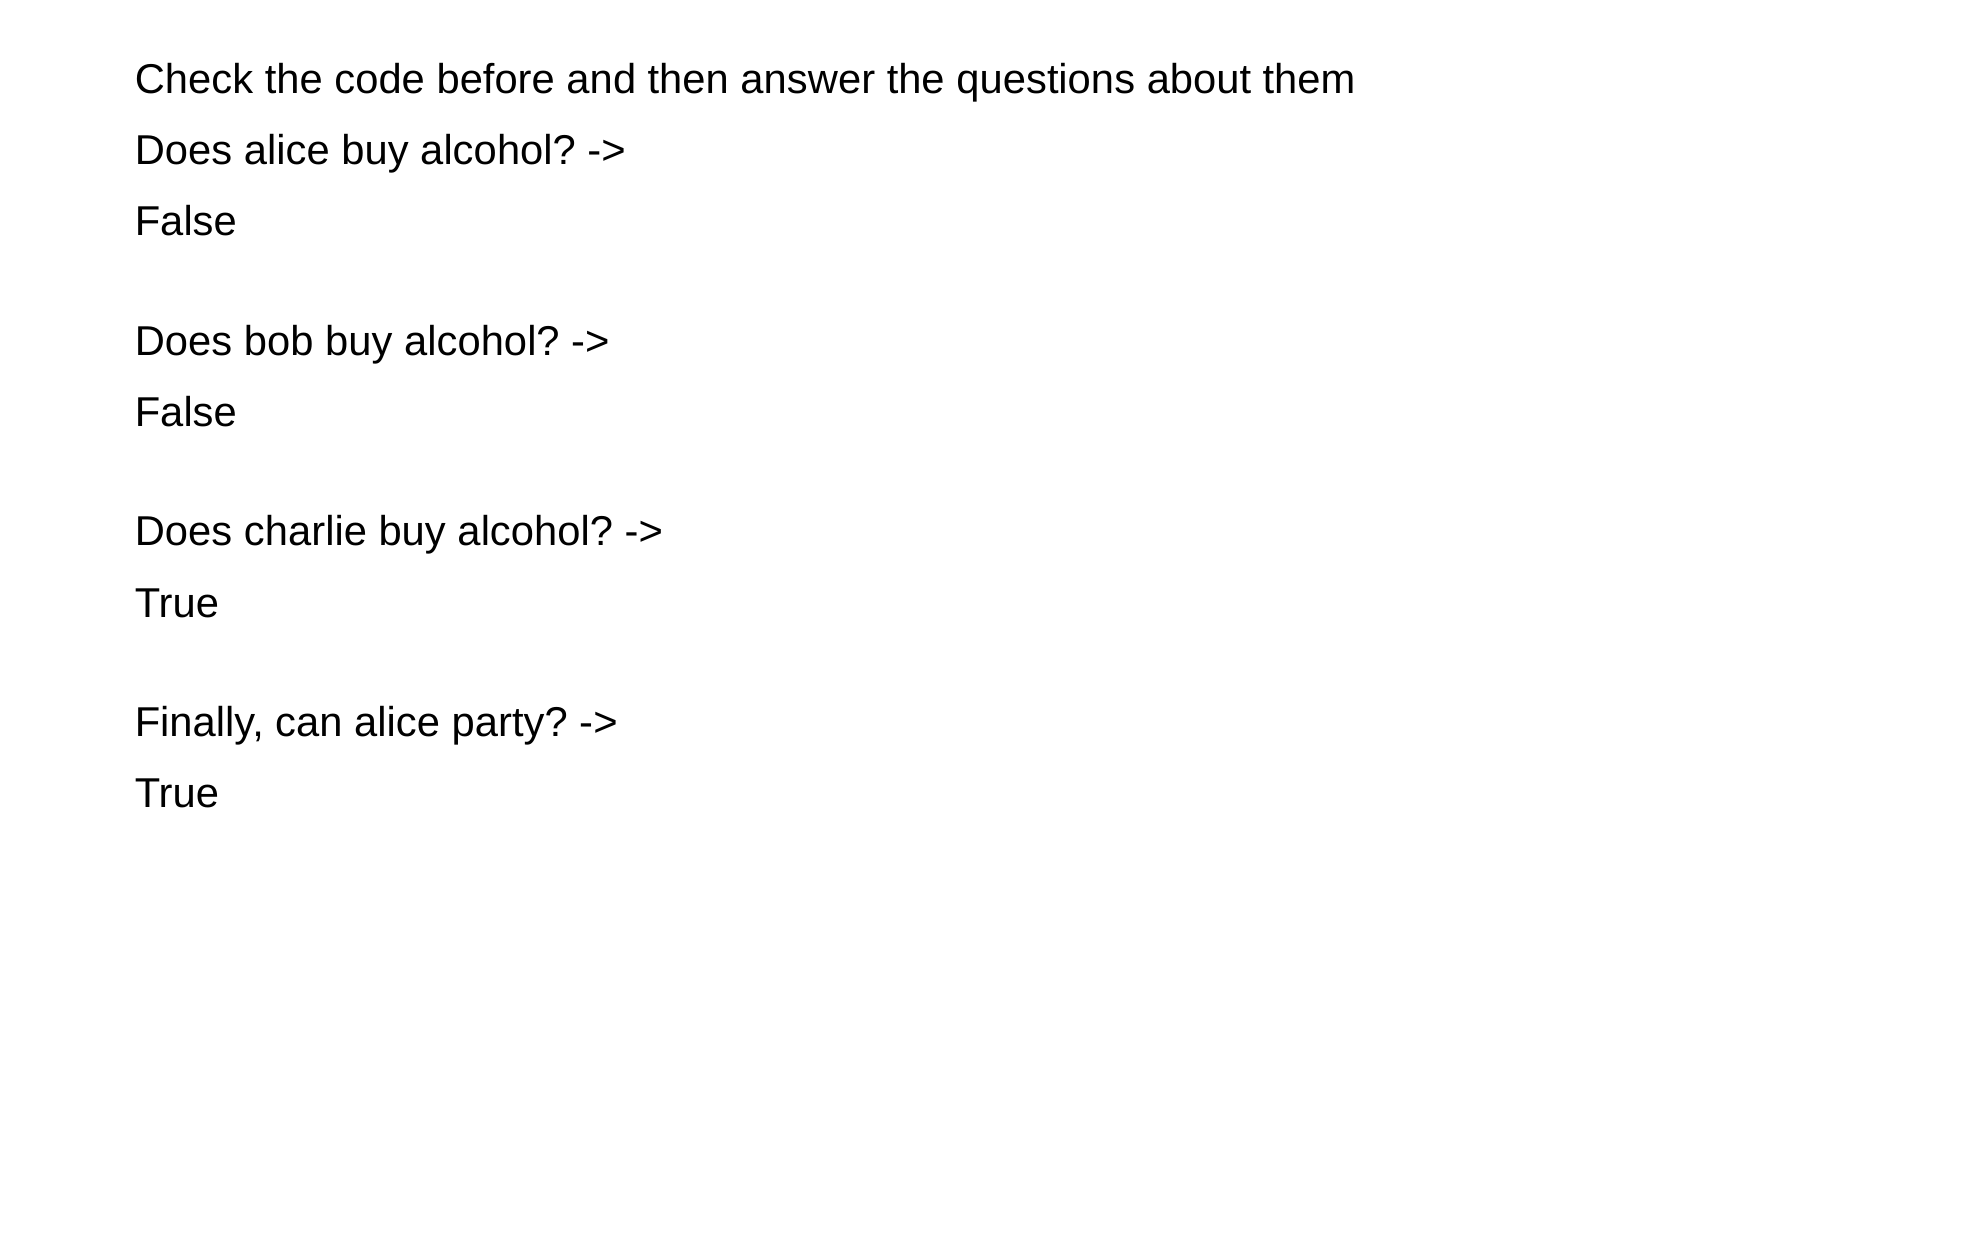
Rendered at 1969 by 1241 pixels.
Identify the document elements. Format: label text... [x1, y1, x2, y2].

text_box Check the code before and then answer the questions about them Does alice buy alcohol? -> False Does bob buy alcohol? -> False Does charlie buy alcohol? -> True Finally, can alice party? -> True [120, 48, 1681, 1021]
